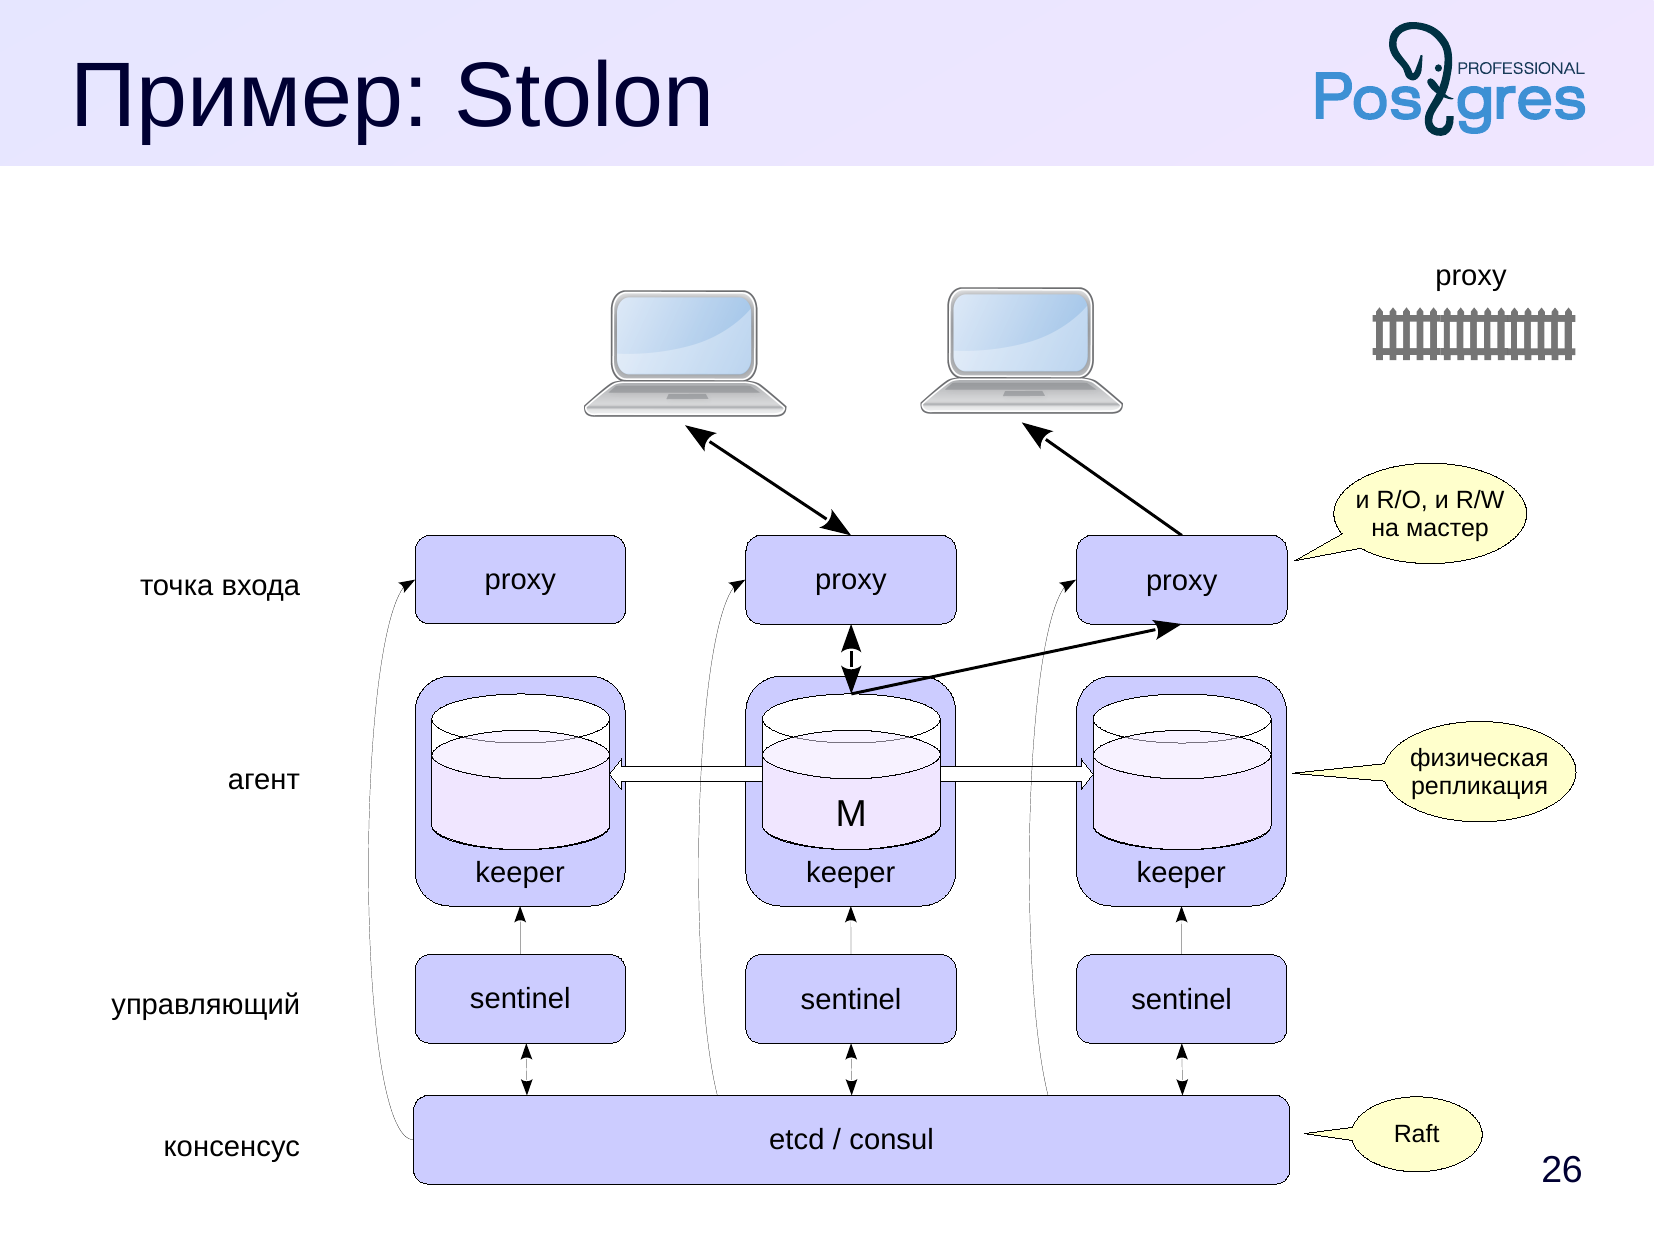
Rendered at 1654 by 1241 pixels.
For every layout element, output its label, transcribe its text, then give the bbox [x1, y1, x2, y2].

text_box etcd / consul [413, 1095, 1290, 1185]
text_box Raft [1304, 1096, 1483, 1172]
list [863, 656, 1043, 766]
text_box proxy [1076, 535, 1288, 625]
text_box proxy [745, 535, 957, 625]
text_box [1372, 307, 1576, 361]
text_box M [820, 784, 882, 842]
text_box sentinel [745, 954, 957, 1044]
text_box [431, 693, 701, 850]
text_box [1032, 694, 1272, 850]
text_box [701, 693, 1031, 850]
list [699, 782, 1047, 1095]
picture [575, 281, 795, 426]
text_box sentinel [415, 954, 626, 1044]
text_box proxy [415, 535, 626, 624]
text_box управляющий [70, 980, 316, 1029]
text_box консенсус [70, 1122, 316, 1170]
text_box физическая репликация [1292, 721, 1577, 822]
text_box точка входа [70, 561, 316, 609]
title Пример: Stolon [70, 43, 1241, 147]
text_box агент [70, 756, 316, 804]
text_box и R/O, и R/W на мастер [1294, 463, 1527, 564]
text_box sentinel [1076, 954, 1287, 1044]
list [70, 283, 1583, 1141]
picture [911, 278, 1132, 423]
text_box proxy [1352, 251, 1590, 299]
